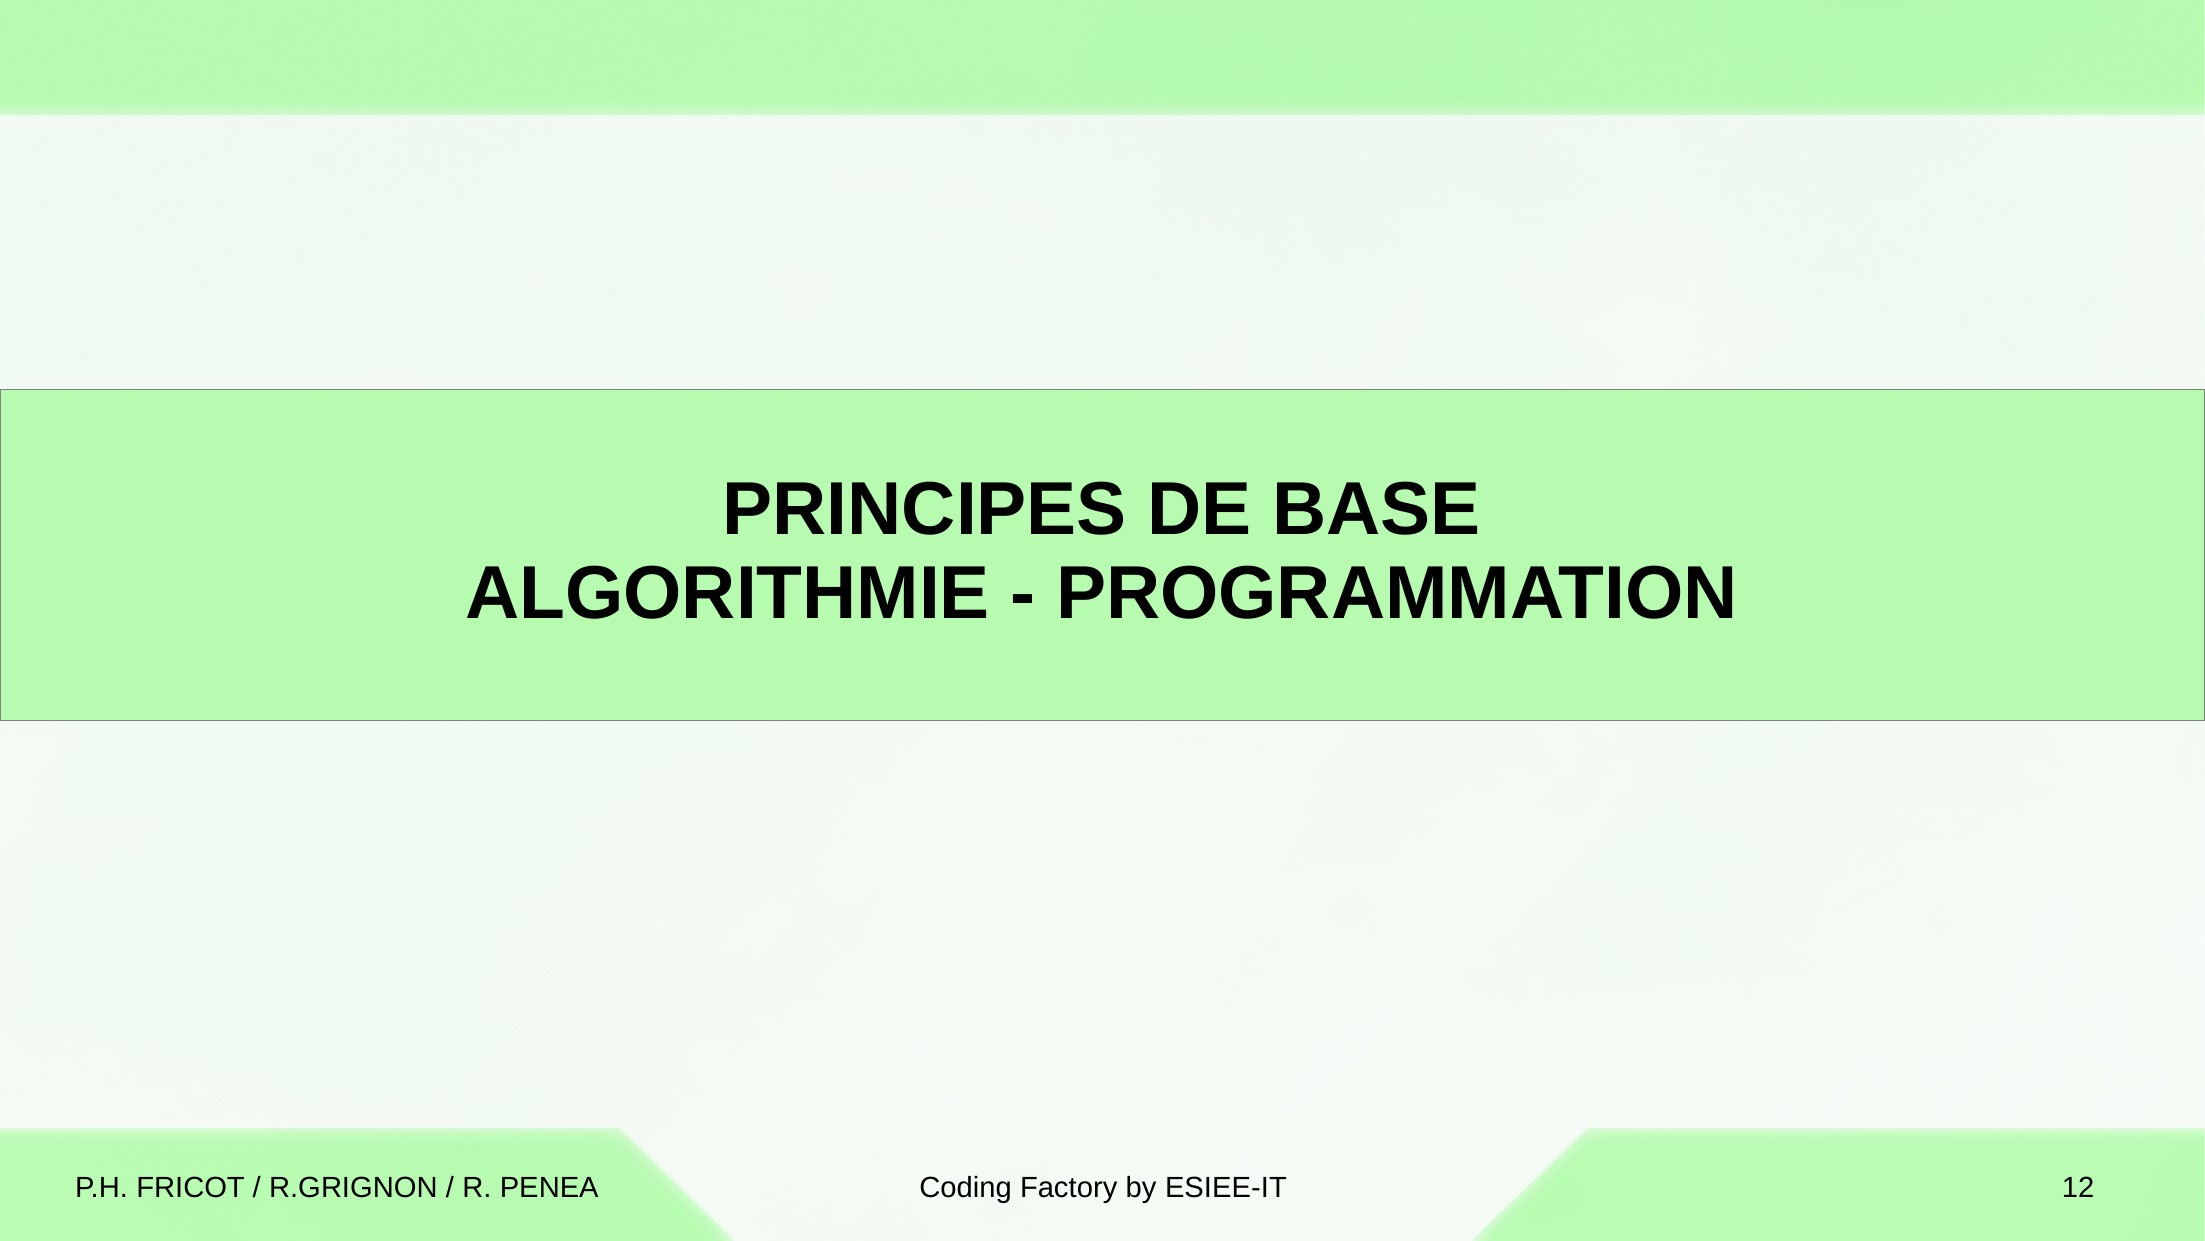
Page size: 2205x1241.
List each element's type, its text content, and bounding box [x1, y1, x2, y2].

text_box [0, 389, 110, 721]
subtitle PRINCIPES DE BASE ALGORITHMIE - PROGRAMMATION [110, 25, 2095, 1085]
picture [0, 0, 2205, 389]
picture [0, 721, 2205, 1241]
text_box [2095, 389, 2205, 721]
